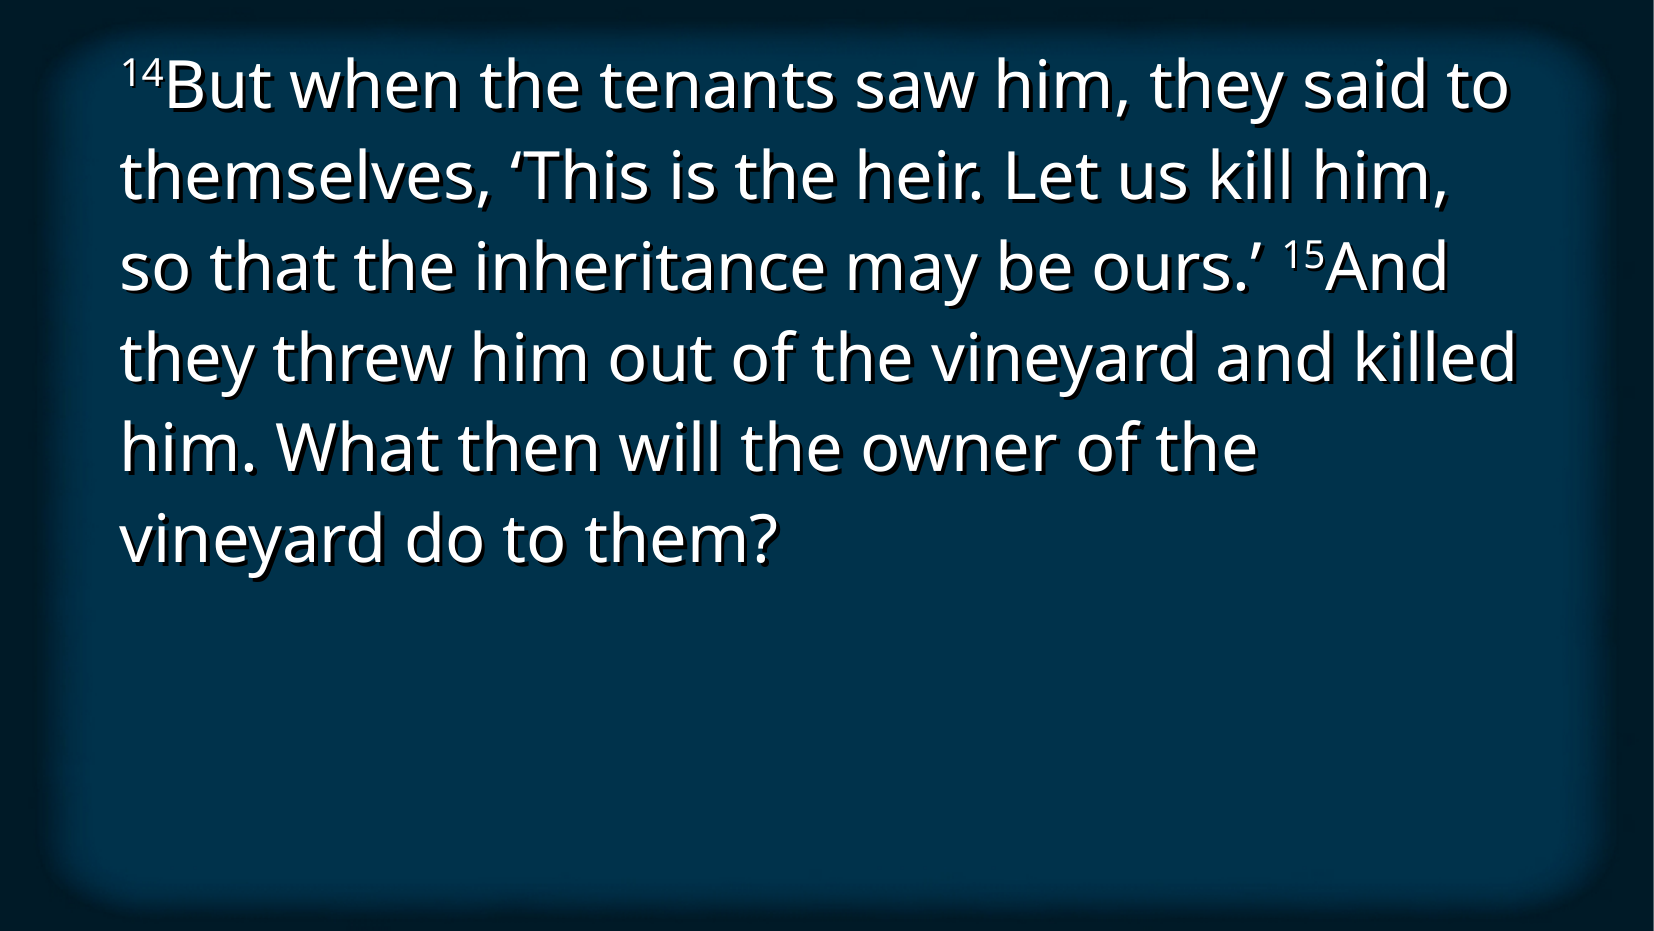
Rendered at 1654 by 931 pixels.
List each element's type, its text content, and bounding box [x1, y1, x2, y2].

text_box 14But when the tenants saw him, they said to themselves, ‘This is the heir. Let us kill him, so that the inheritance may be ours.’ 15And they threw him out of the vineyard and killed him. What then will the owner of the vineyard do to them? [105, 30, 1546, 578]
picture [0, 0, 1654, 931]
